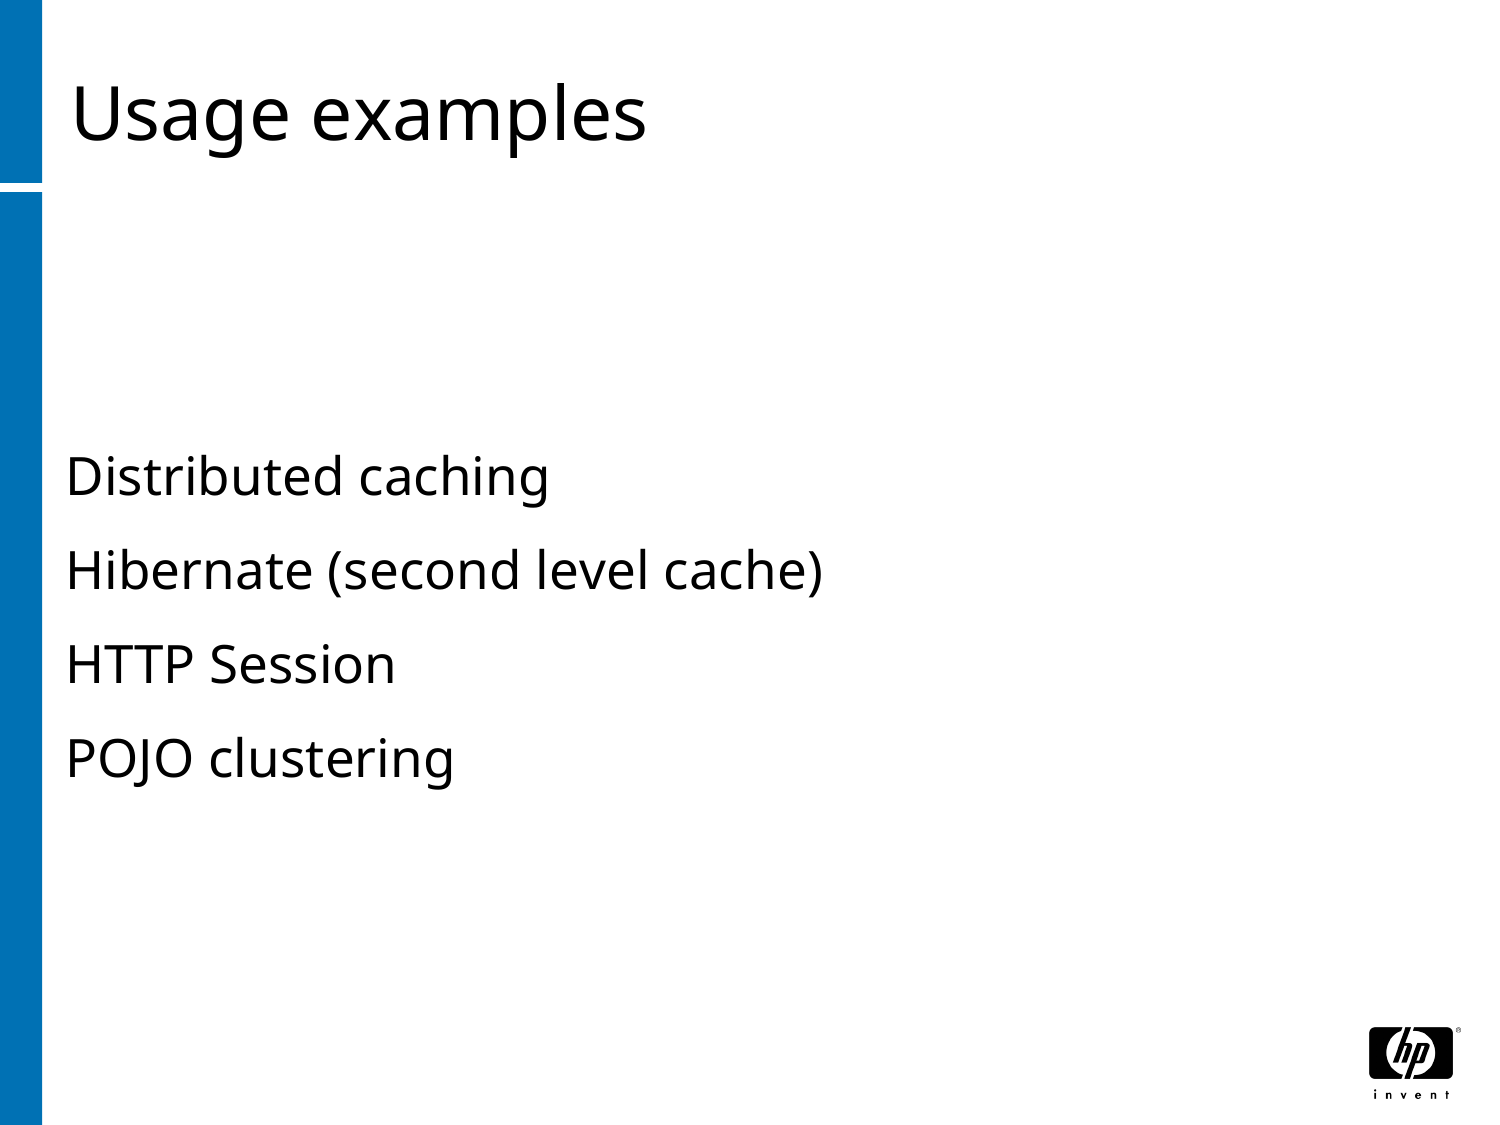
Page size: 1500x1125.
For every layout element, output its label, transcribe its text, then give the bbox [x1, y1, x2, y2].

subtitle Distributed caching Hibernate (second level cache) HTTP Session POJO clustering [65, 237, 1423, 998]
picture [1369, 1027, 1461, 1099]
title Usage examples [70, 18, 1423, 207]
